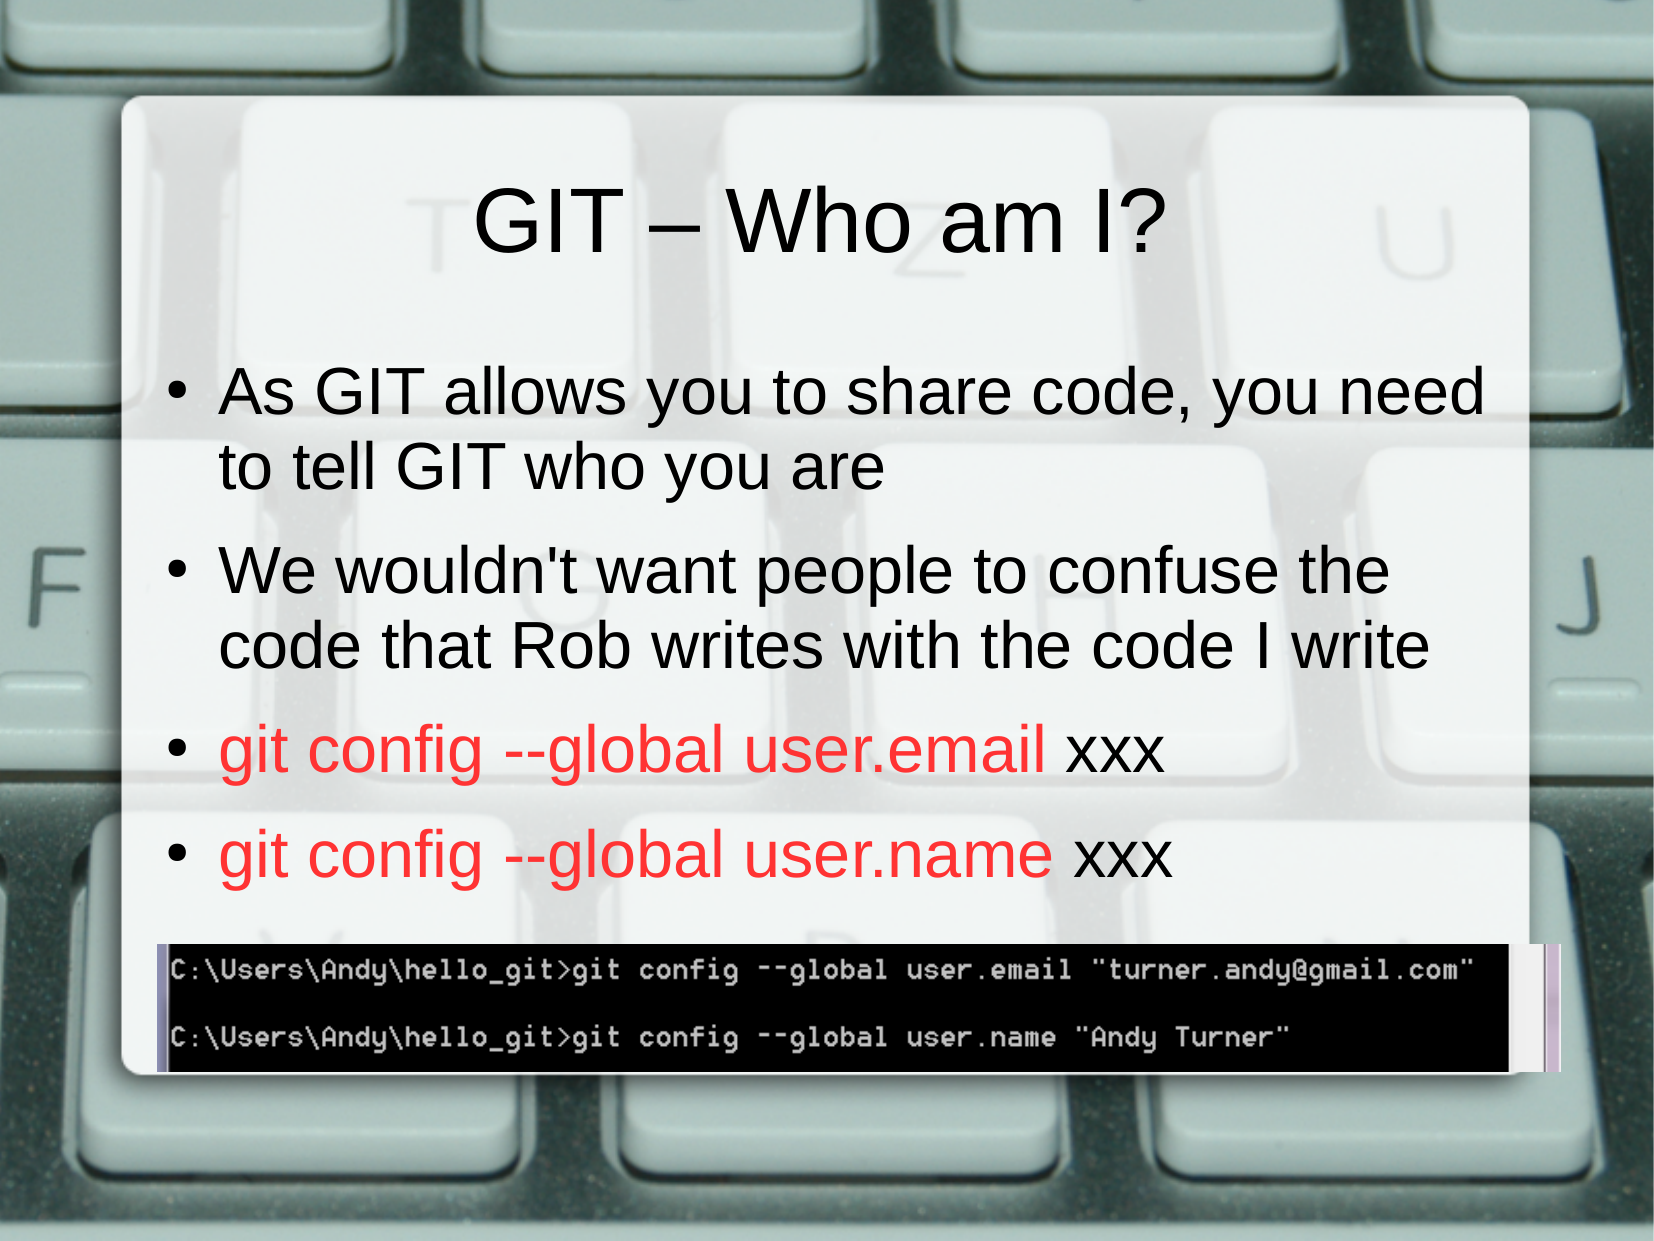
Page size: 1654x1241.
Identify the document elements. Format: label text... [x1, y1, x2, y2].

picture [0, 0, 1654, 1241]
title GIT – Who am I? [135, 117, 1506, 325]
list As GIT allows you to share code, you need to tell GIT who you are We wouldn't want people to confuse the code that Rob writes with the code I write git config --global user.email xxx git config --global user.name xxx [147, 354, 1506, 1063]
